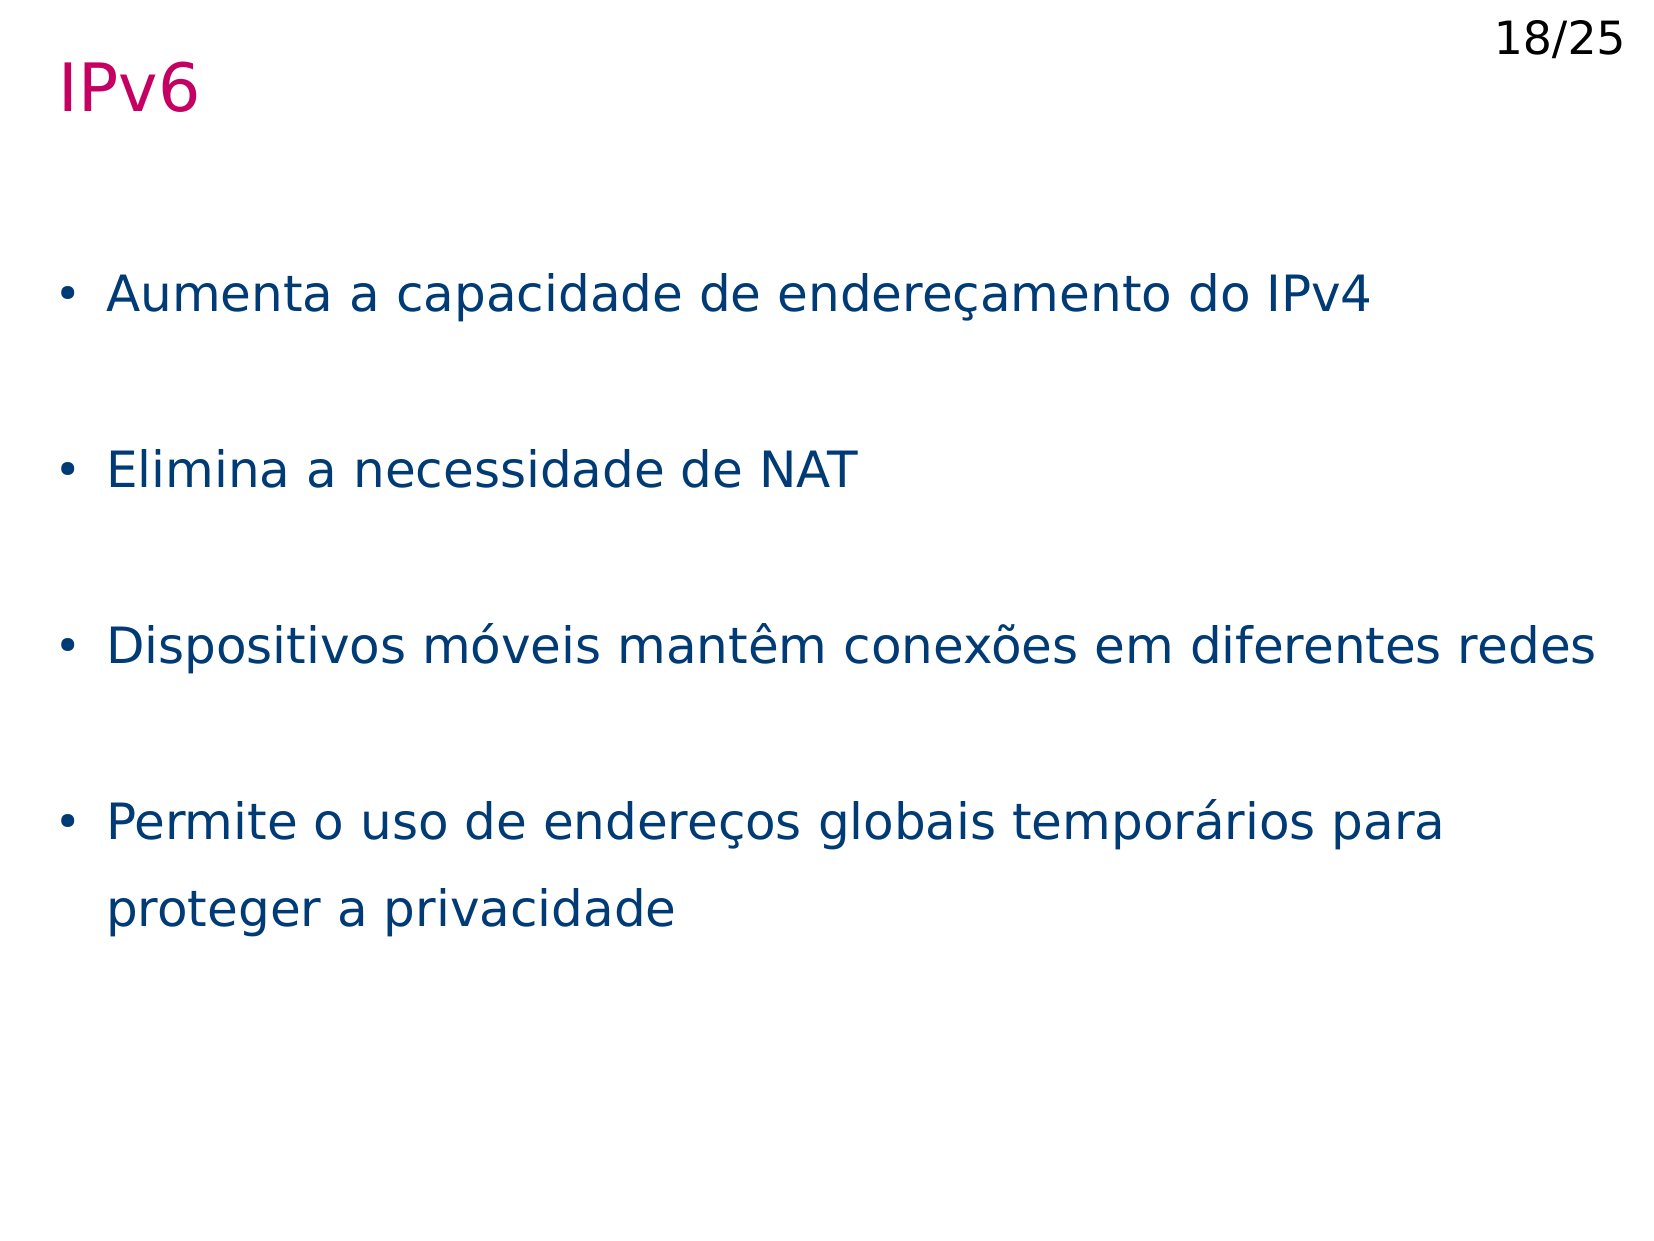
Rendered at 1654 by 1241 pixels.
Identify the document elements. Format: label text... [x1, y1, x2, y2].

list Aumenta a capacidade de endereçamento do IPv4 Elimina a necessidade de NAT Dispositivos móveis mantêm conexões em diferentes redes Permite o uso de endereços globais temporários para proteger a privacidade [59, 236, 1625, 1211]
title IPv6 [59, 29, 1625, 148]
